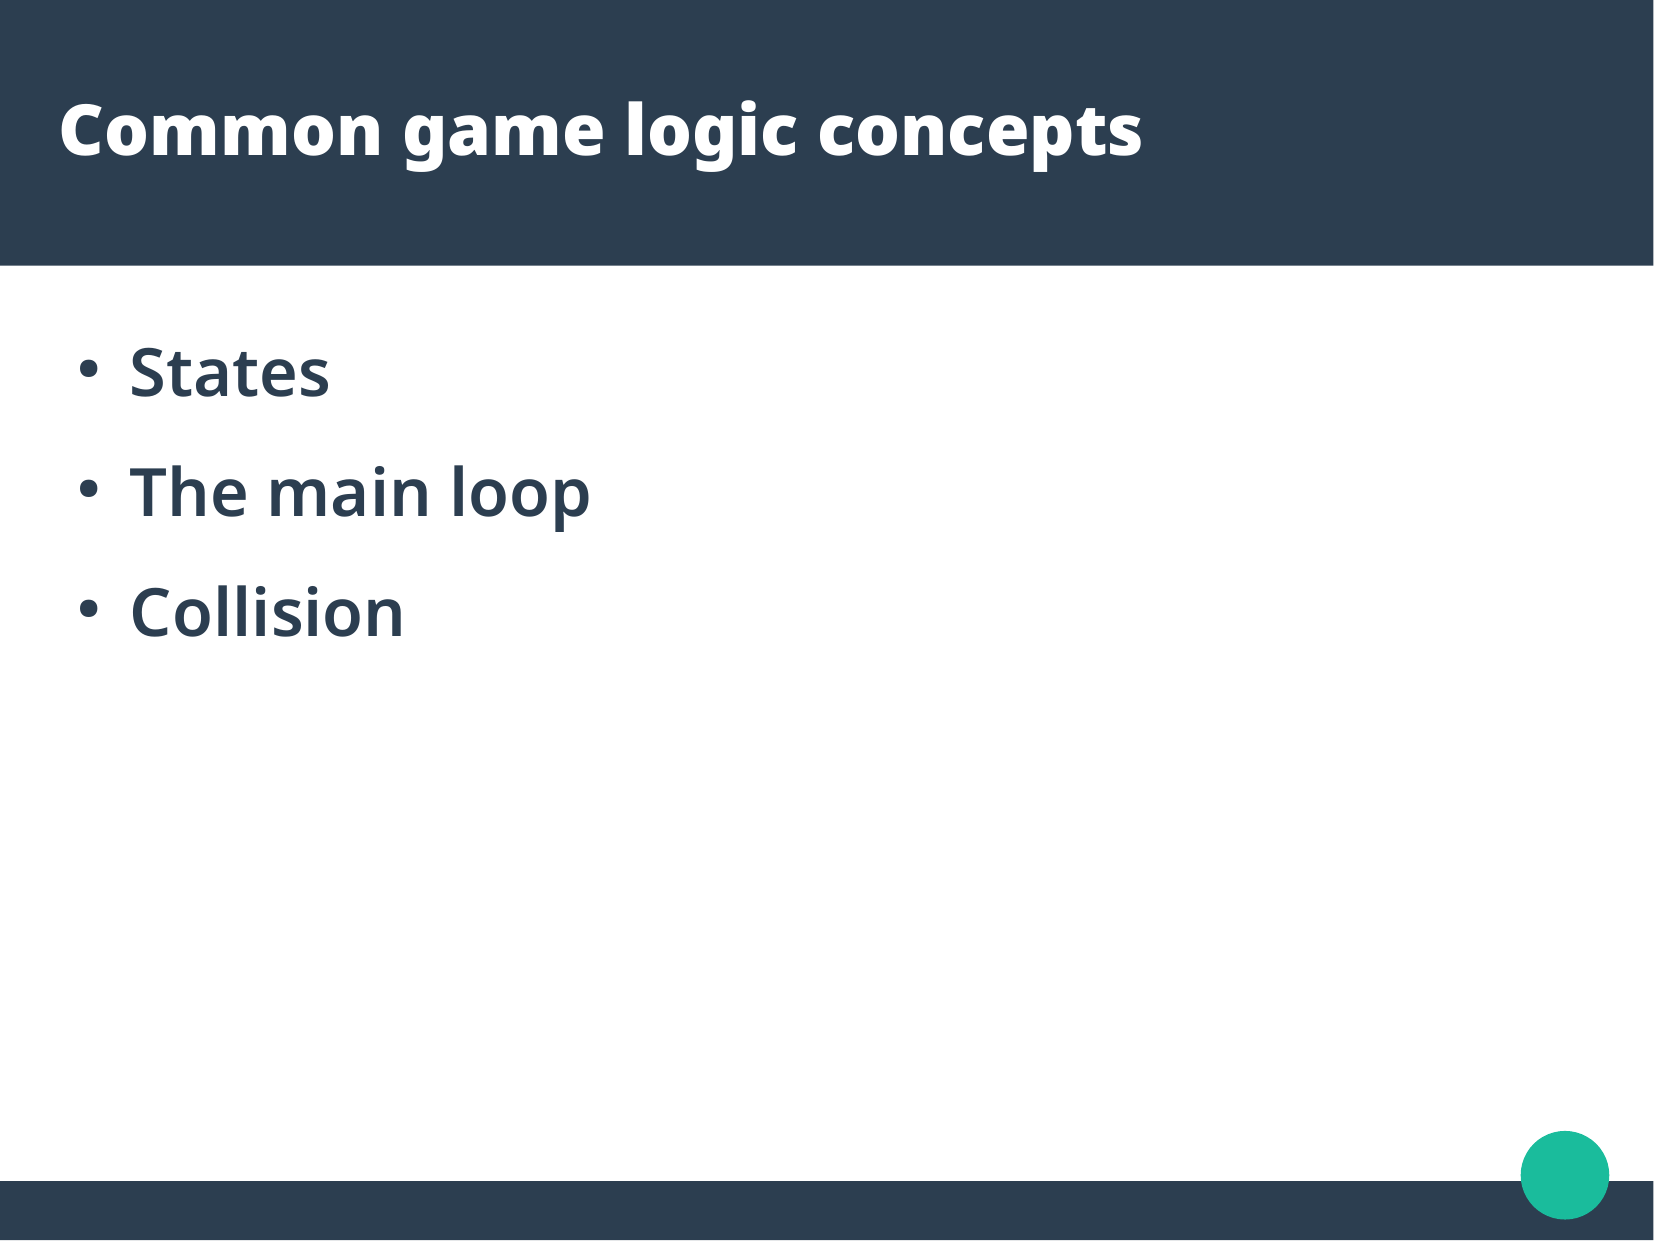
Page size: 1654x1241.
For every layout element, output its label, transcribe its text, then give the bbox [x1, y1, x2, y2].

title Common game logic concepts [59, 49, 1595, 207]
list States The main loop Collision [59, 324, 1595, 1152]
